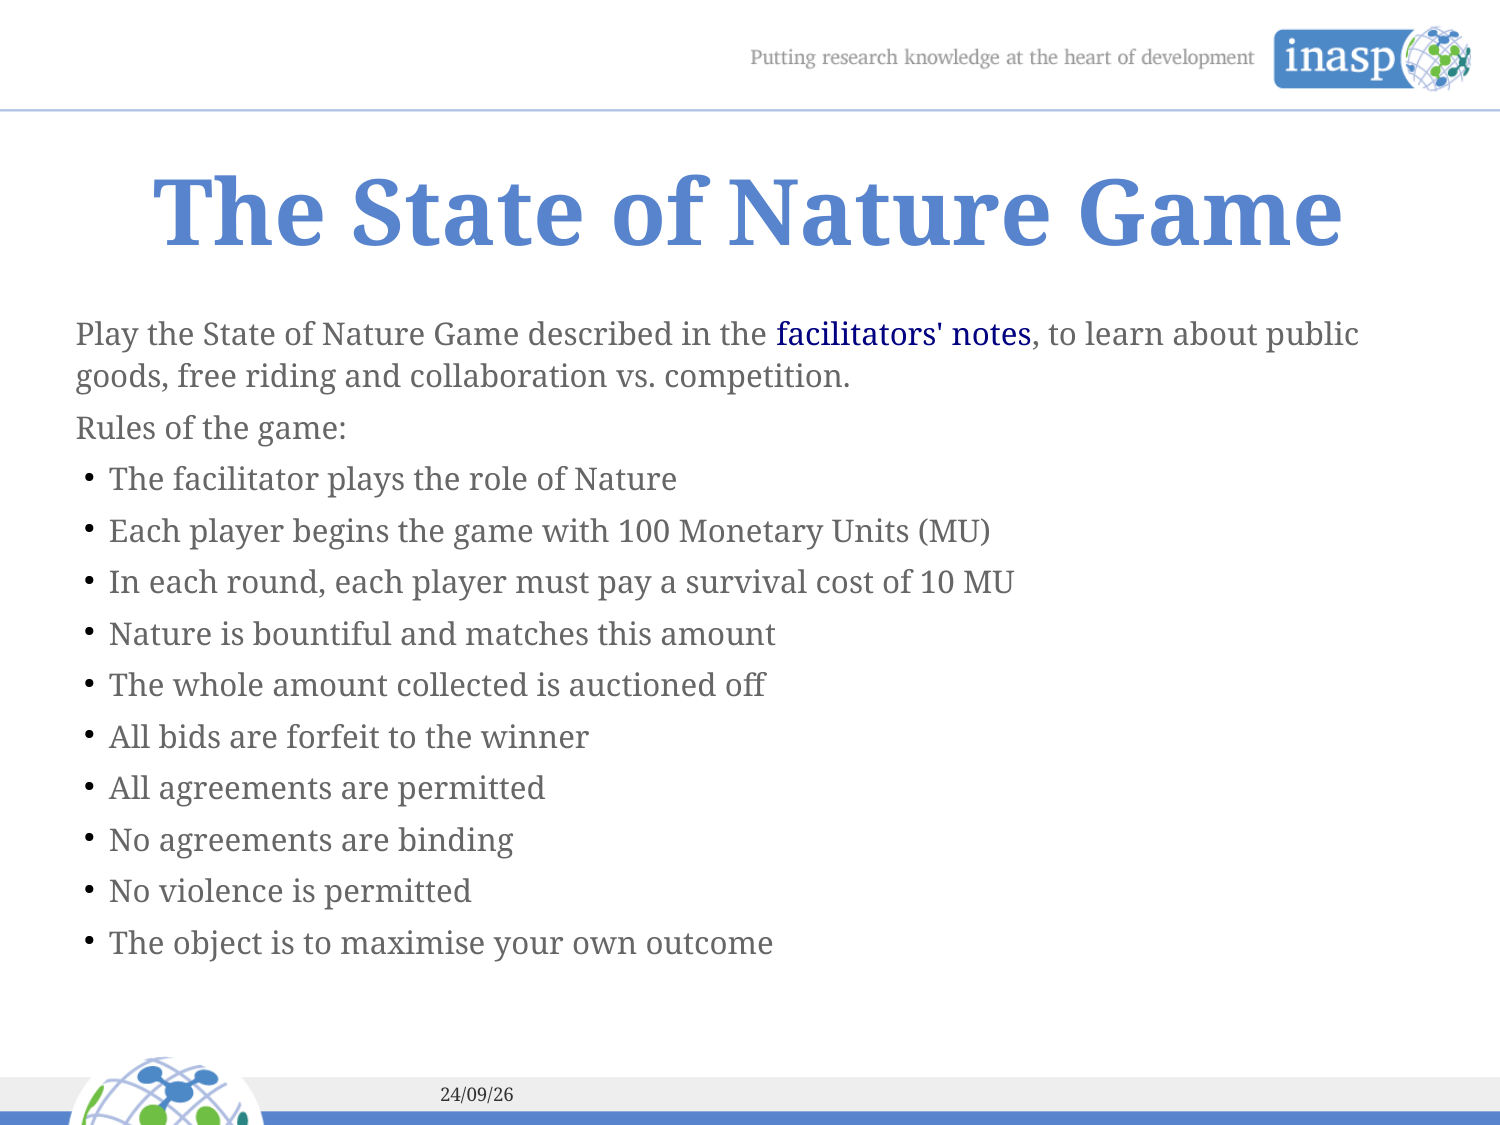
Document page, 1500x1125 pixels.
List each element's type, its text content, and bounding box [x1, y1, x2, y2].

list Play the State of Nature Game described in the facilitators' notes, to learn about public goods, free riding and collaboration vs. competition. Rules of the game: The facilitator plays the role of Nature Each player begins the game with 100 Monetary Units (MU) In each round, each player must pay a survival cost of 10 MU Nature is bountiful and matches this amount The whole amount collected is auctioned off All bids are forfeit to the winner All agreements are permitted No agreements are binding No violence is permitted The object is to maximise your own outcome [75, 313, 1426, 967]
title The State of Nature Game [75, 129, 1426, 313]
picture [0, 0, 1500, 1125]
